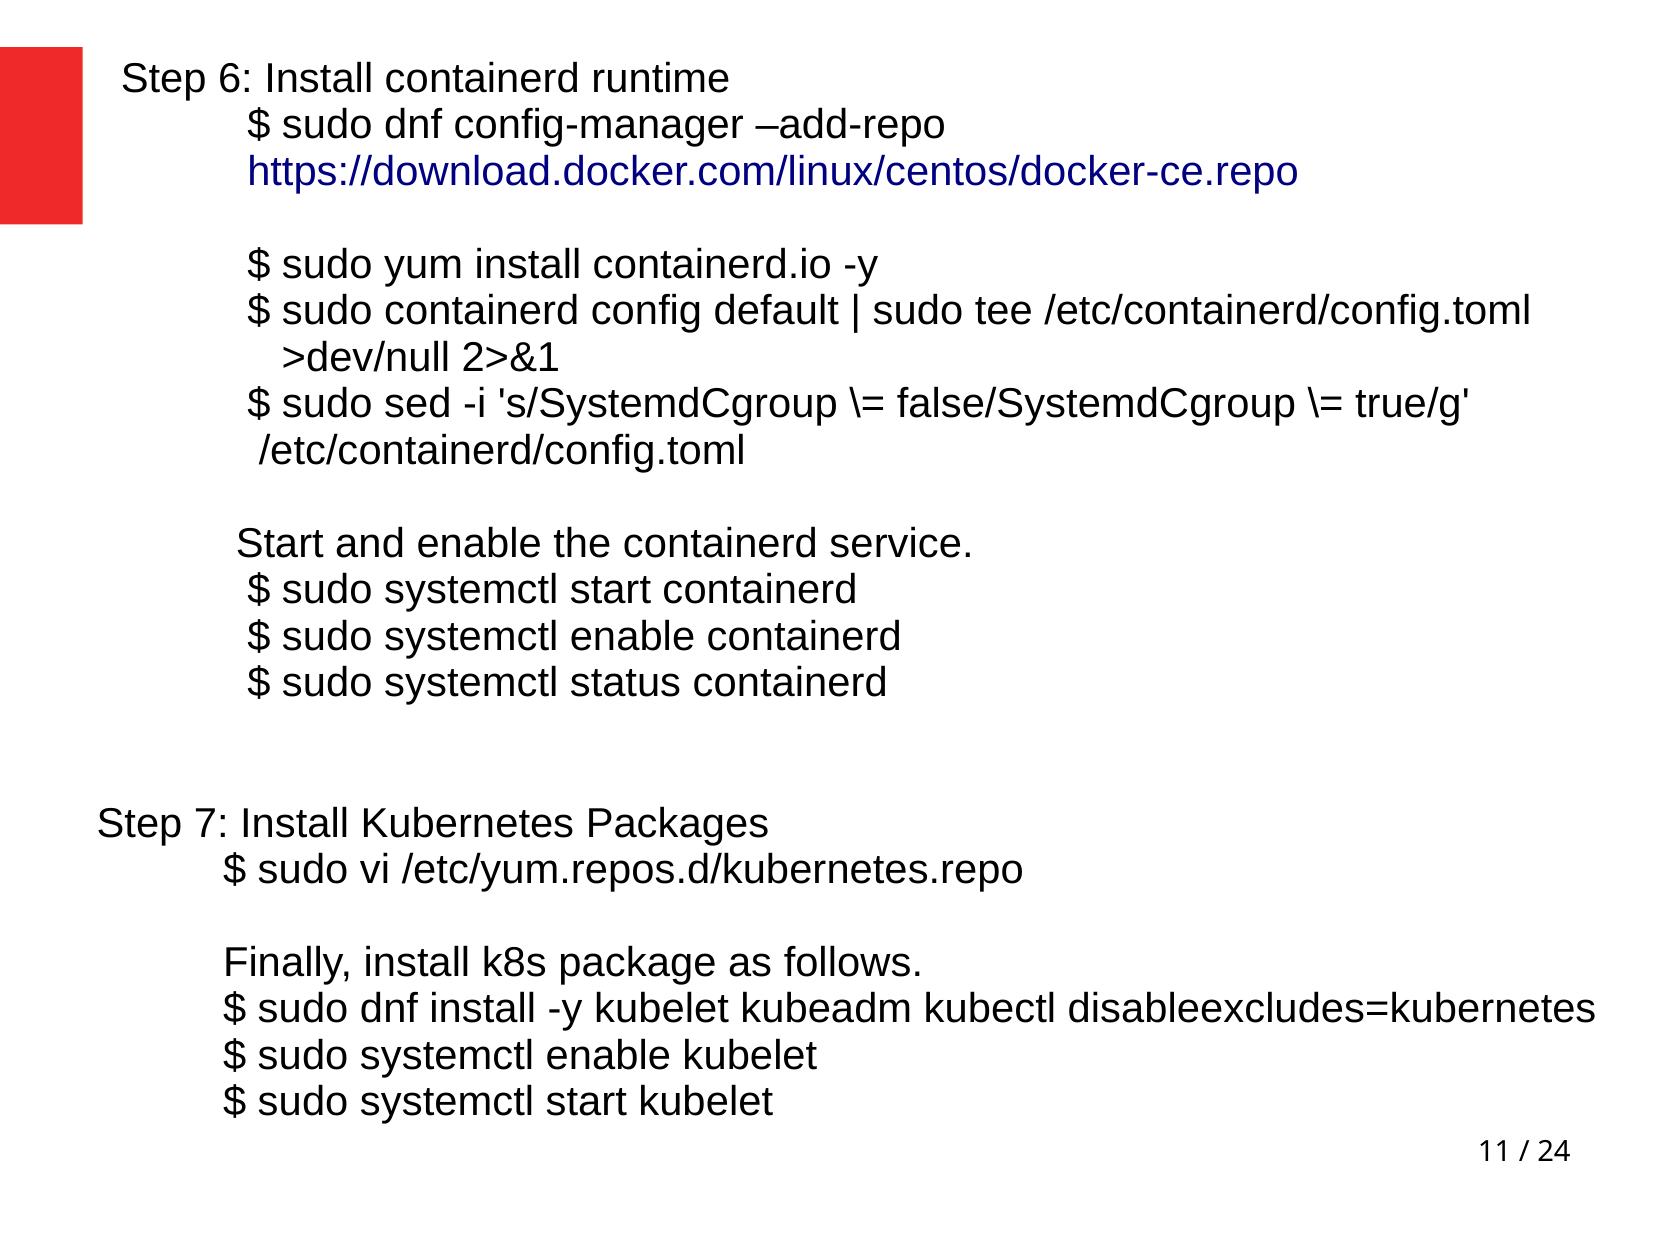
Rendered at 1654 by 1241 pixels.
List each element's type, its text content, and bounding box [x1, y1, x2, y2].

text_box Step 7: Install Kubernetes Packages $ sudo vi /etc/yum.repos.d/kubernetes.repo Finally, install k8s package as follows. $ sudo dnf install -y kubelet kubeadm kubectl disableexcludes=kubernetes $ sudo systemctl enable kubelet $ sudo systemctl start kubelet [81, 791, 1619, 1133]
text_box Step 6: Install containerd runtime $ sudo dnf config-manager –add-repo https://download.docker.com/linux/centos/docker-ce.repo $ sudo yum install containerd.io -y $ sudo containerd config default | sudo tee /etc/containerd/config.toml >dev/null 2>&1 $ sudo sed -i 's/SystemdCgroup \= false/SystemdCgroup \= true/g' /etc/containerd/config.toml Start and enable the containerd service. $ sudo systemctl start containerd $ sudo systemctl enable containerd $ sudo systemctl status containerd [94, 47, 1630, 768]
